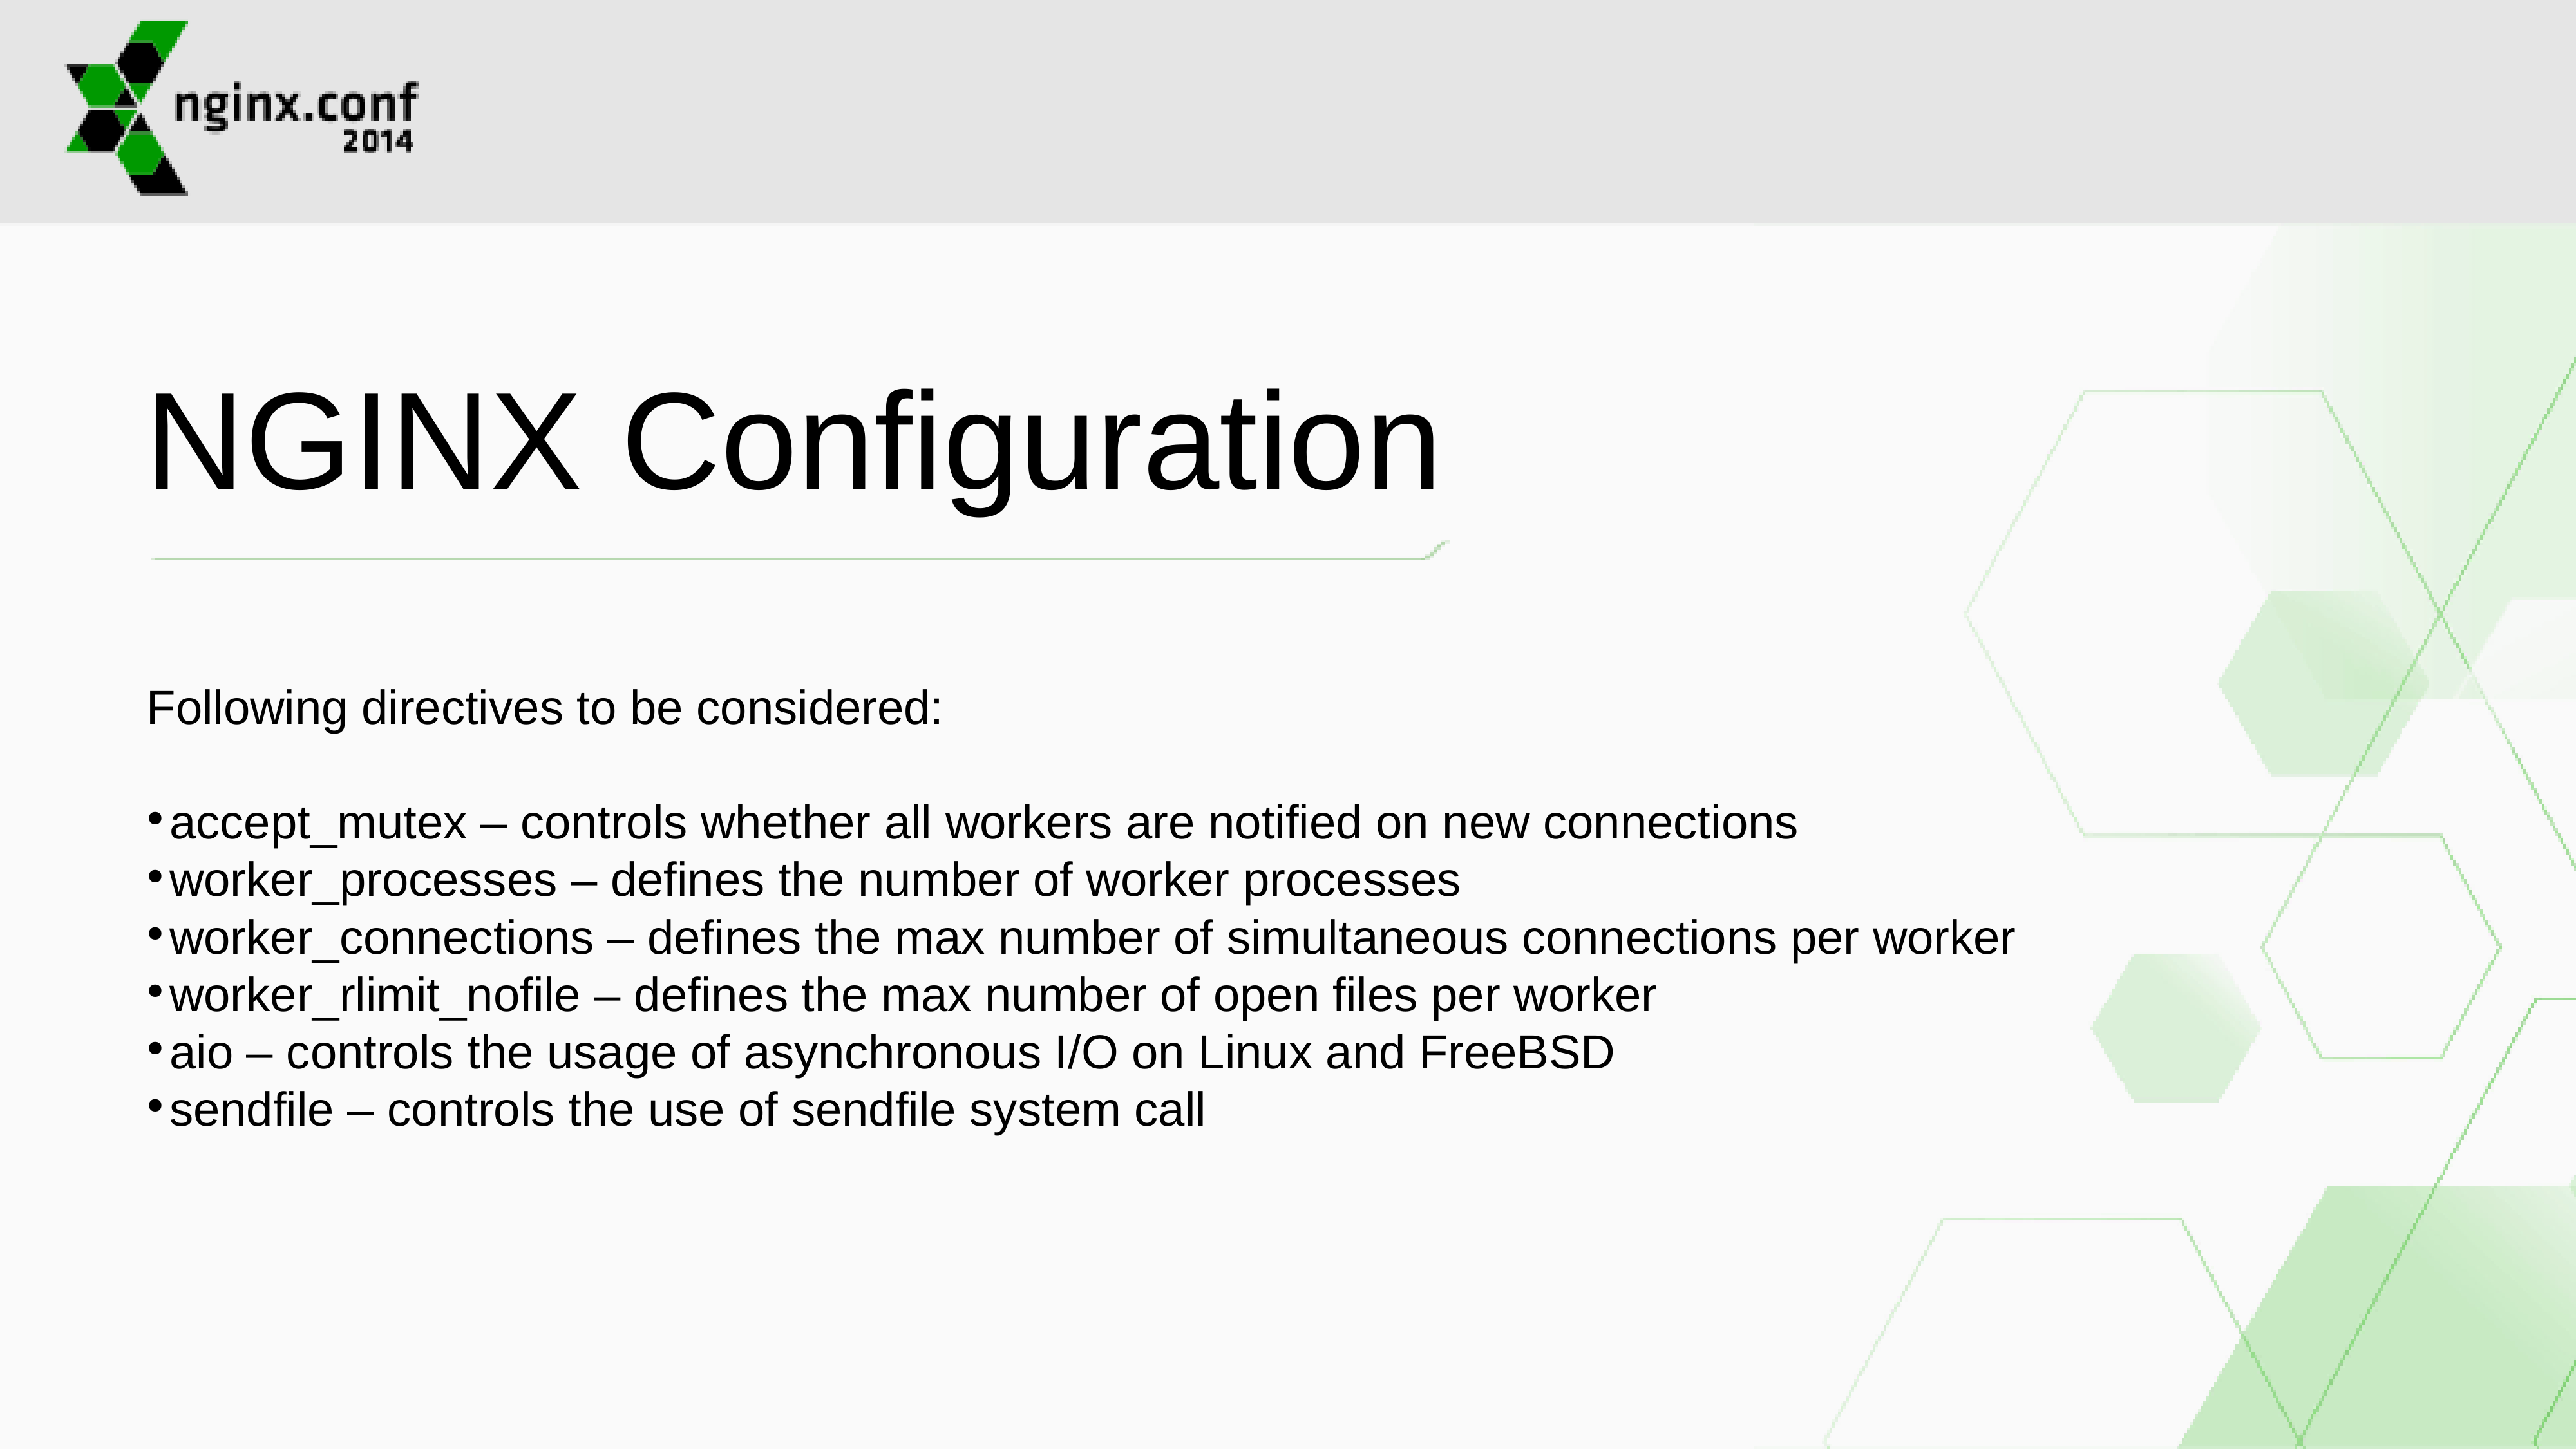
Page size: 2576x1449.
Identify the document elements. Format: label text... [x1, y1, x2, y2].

list Following directives to be considered: accept_mutex – controls whether all workers are notified on new connections worker_processes – defines the number of worker processes worker_connections – defines the max number of simultaneous connections per worker worker_rlimit_nofile – defines the max number of open files per worker aio – controls the usage of asynchronous I/O on Linux and FreeBSD sendfile – controls the use of sendfile system call [146, 676, 2145, 1068]
title NGINX Configuration [145, 350, 1700, 584]
picture [0, 0, 2576, 1449]
